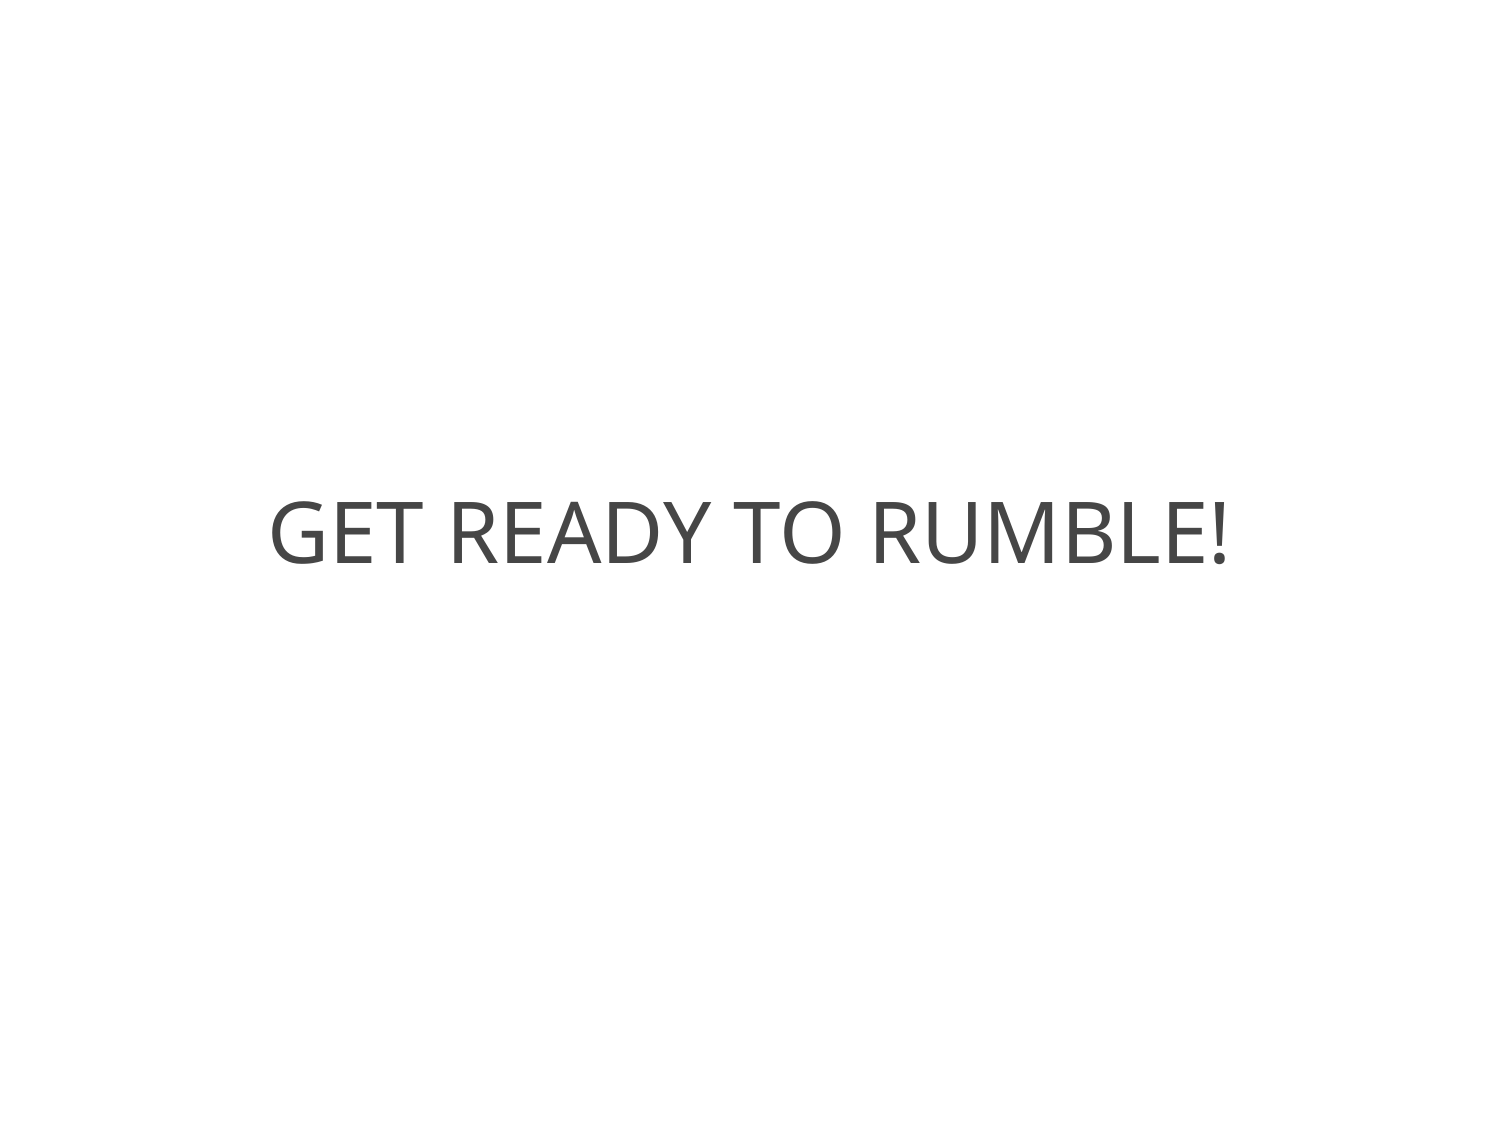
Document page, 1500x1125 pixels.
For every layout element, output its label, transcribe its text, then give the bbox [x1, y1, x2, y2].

title GET READY TO RUMBLE! [75, 441, 1426, 615]
